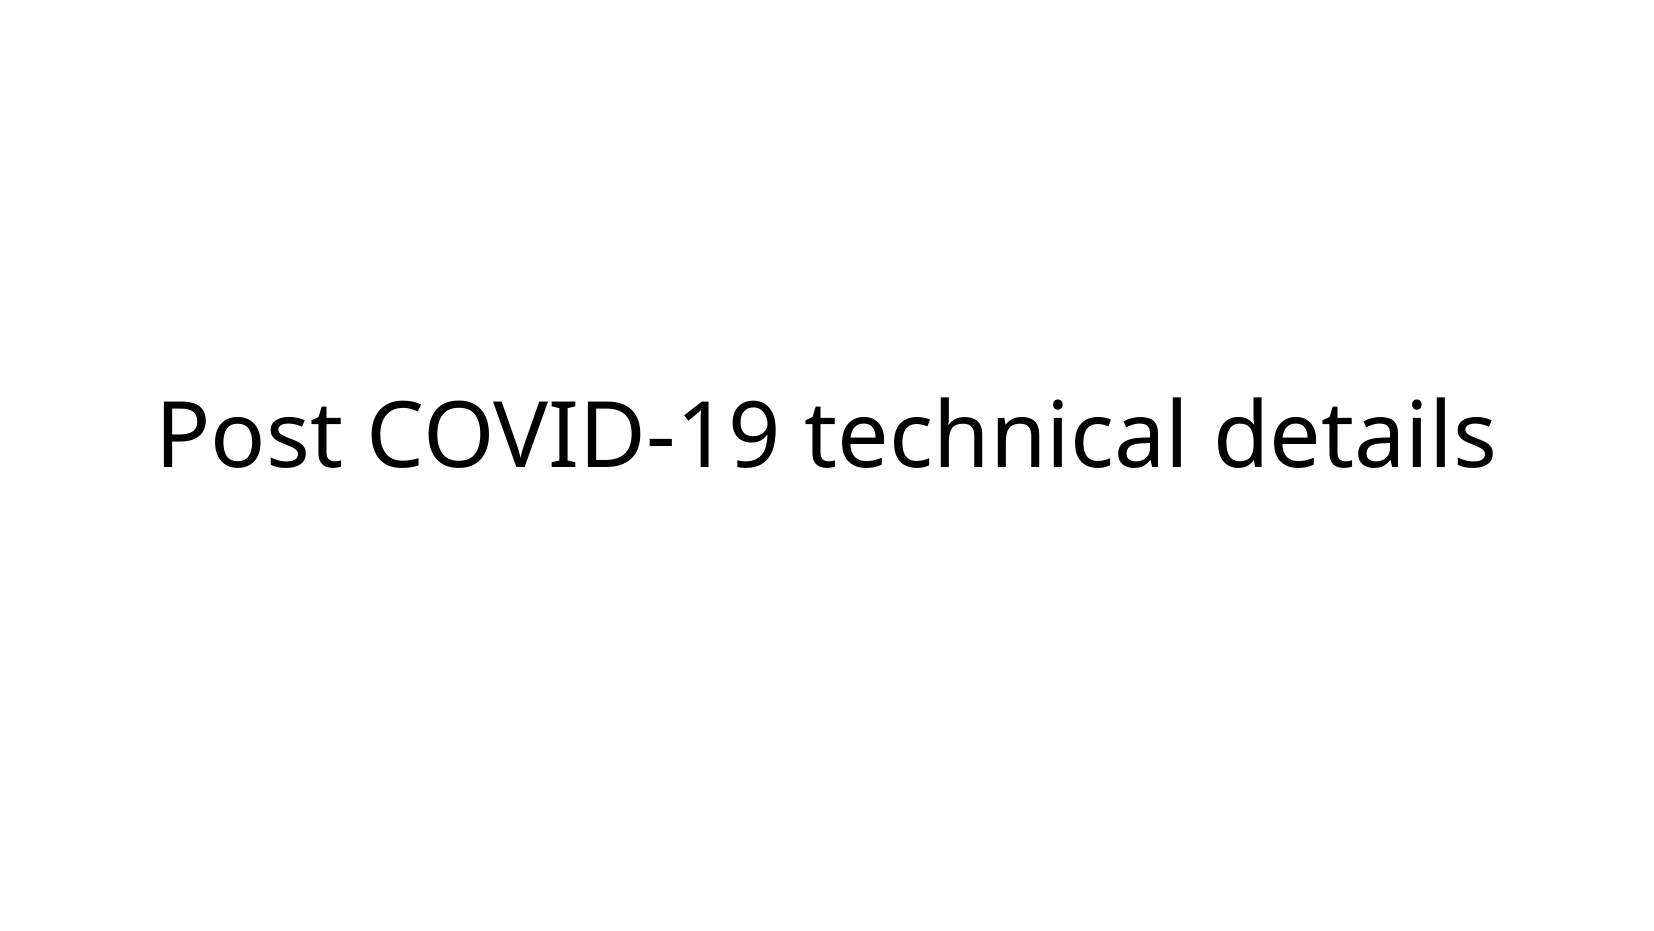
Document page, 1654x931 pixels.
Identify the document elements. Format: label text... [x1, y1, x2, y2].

title Post COVID-19 technical details [82, 354, 1571, 510]
